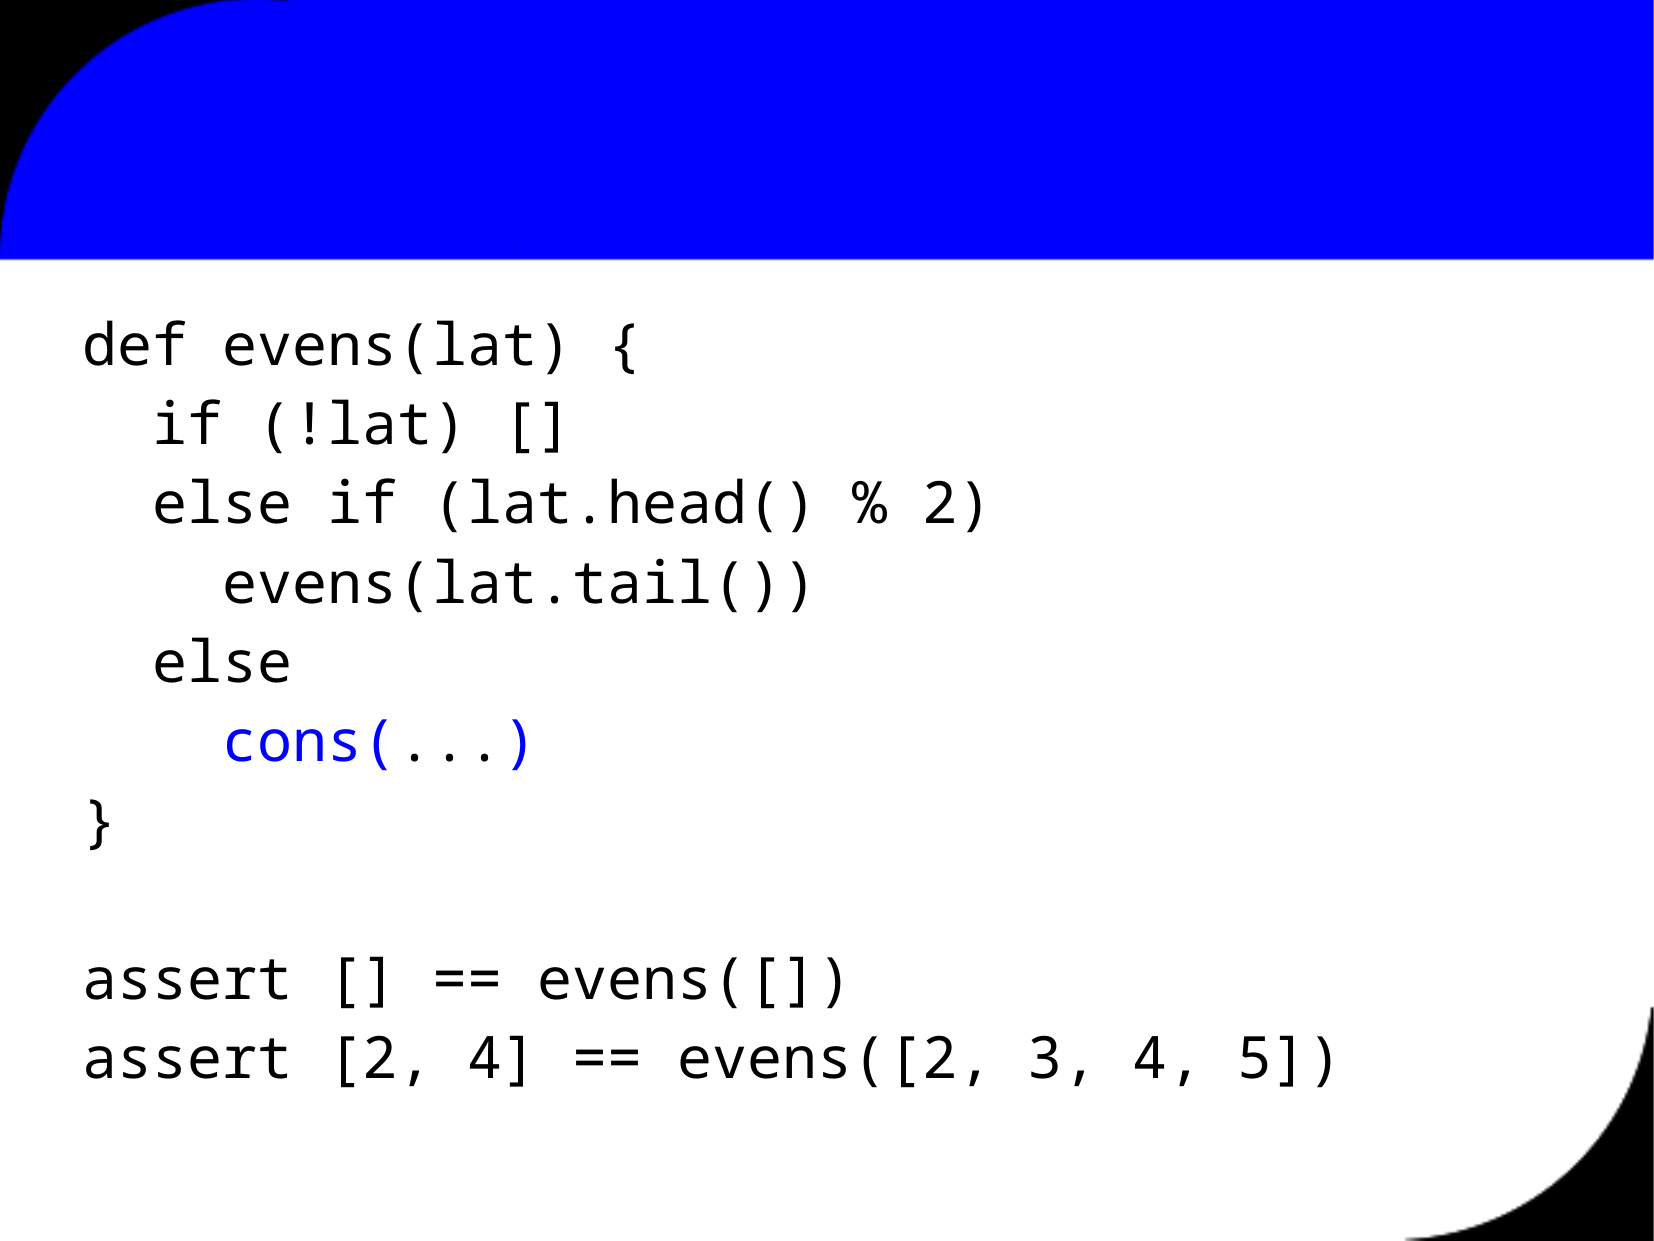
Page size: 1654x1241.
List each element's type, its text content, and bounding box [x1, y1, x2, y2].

picture [0, 0, 1654, 1241]
subtitle def evens(lat) { if (!lat) [] else if (lat.head() % 2) evens(lat.tail()) else cons(...) } assert [] == evens([]) assert [2, 4] == evens([2, 3, 4, 5]) [82, 297, 1571, 1102]
